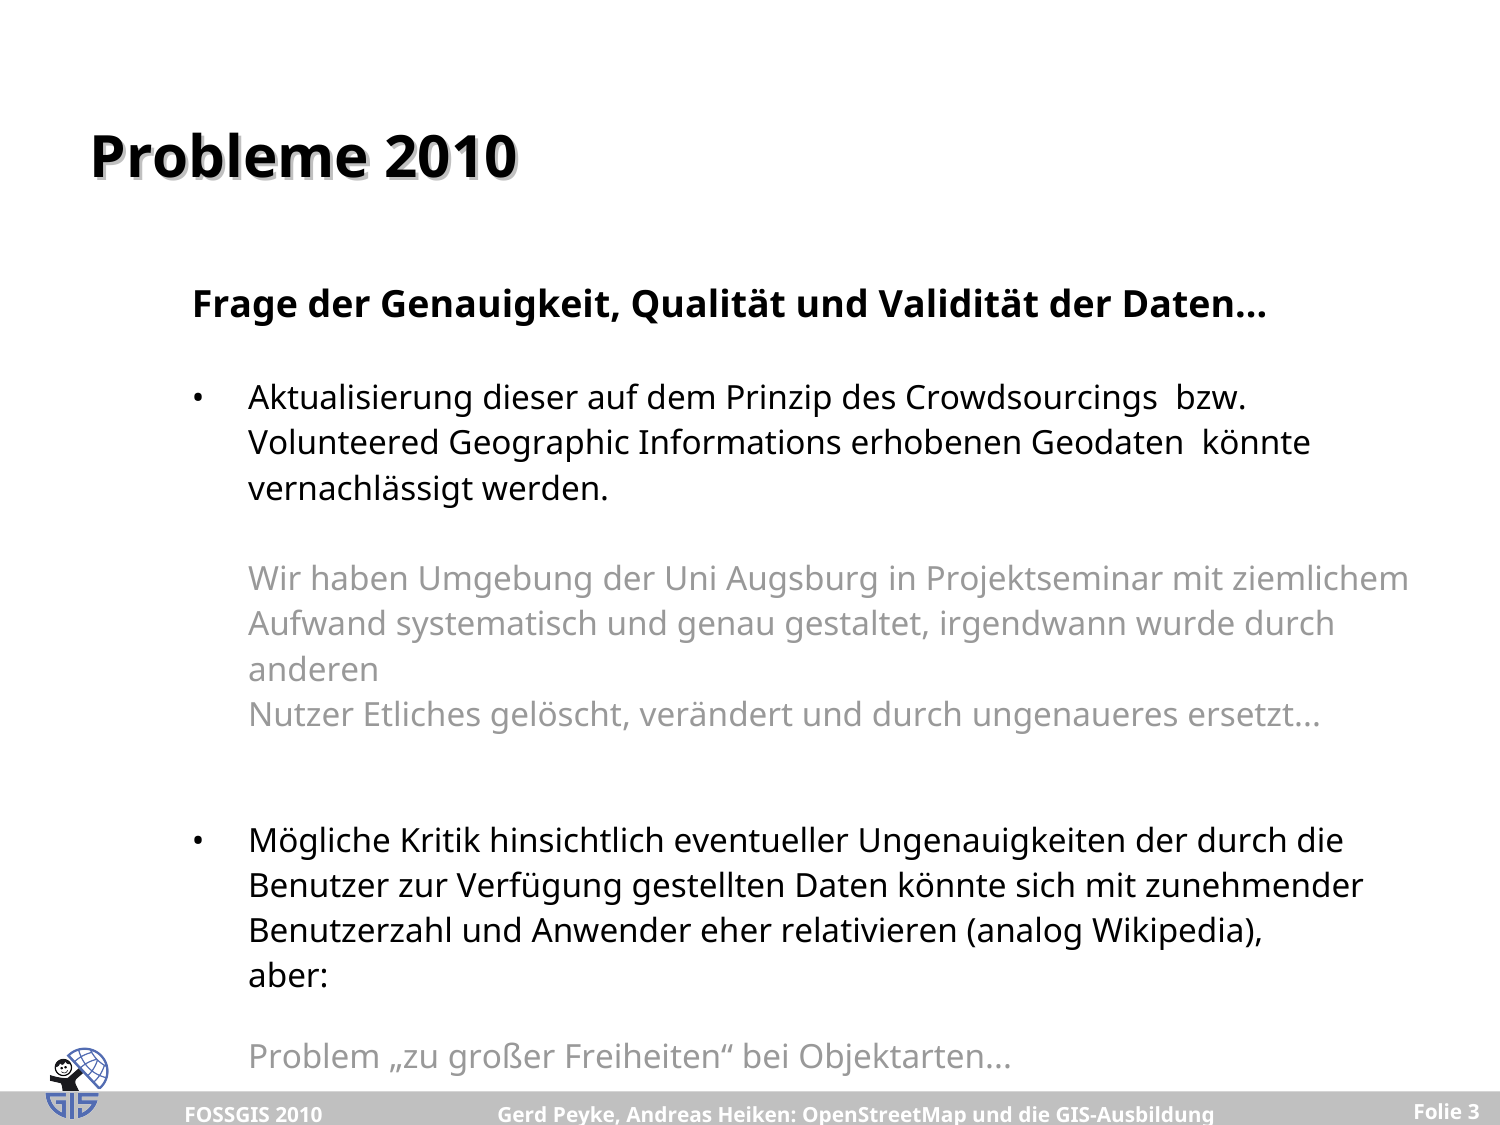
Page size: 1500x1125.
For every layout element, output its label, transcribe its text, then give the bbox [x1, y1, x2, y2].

title Probleme 2010 [74, 102, 1329, 207]
list Frage der Genauigkeit, Qualität und Validität der Daten... Aktualisierung dieser auf dem Prinzip des Crowdsourcings bzw. Volunteered Geographic Informations erhobenen Geodaten könnte vernachlässigt werden. Wir haben Umgebung der Uni Augsburg in Projektseminar mit ziemlichem Aufwand systematisch und genau gestaltet, irgendwann wurde durch anderen Nutzer Etliches gelöscht, verändert und durch ungenaueres ersetzt... Mögliche Kritik hinsichtlich eventueller Ungenauigkeiten der durch die Benutzer zur Verfügung gestellten Daten könnte sich mit zunehmender Benutzerzahl und Anwender eher relativieren (analog Wikipedia), aber: Problem „zu großer Freiheiten“ bei Objektarten... [177, 206, 1432, 1053]
picture [44, 1047, 110, 1120]
